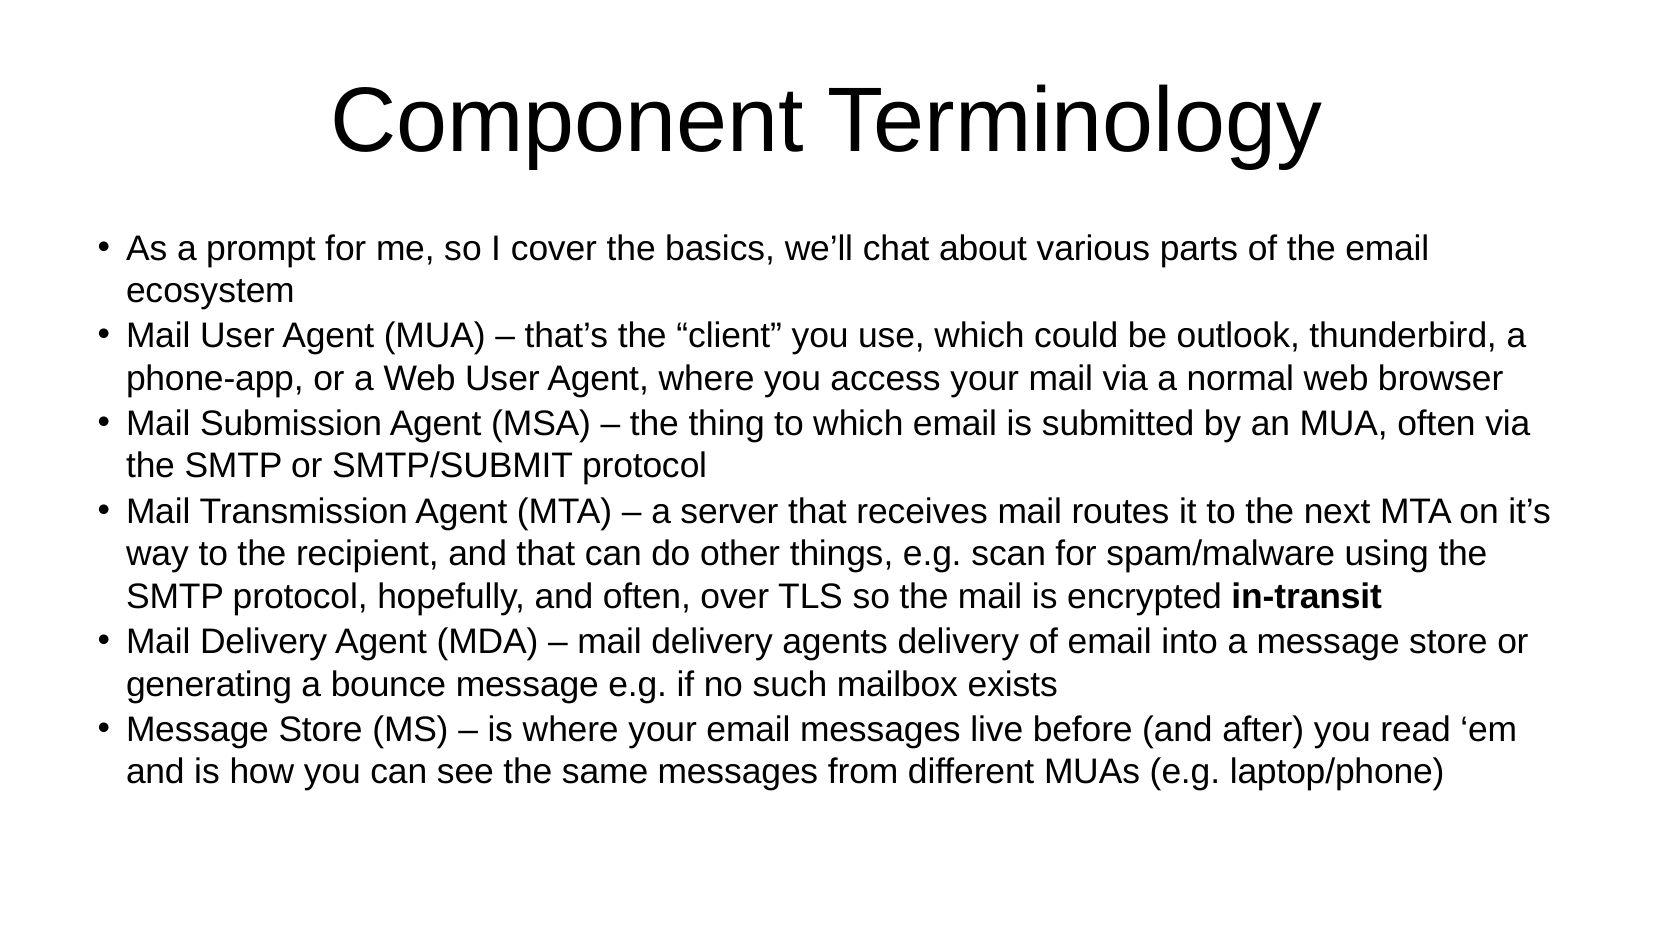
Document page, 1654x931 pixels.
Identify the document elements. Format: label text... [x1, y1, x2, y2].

list As a prompt for me, so I cover the basics, we’ll chat about various parts of the email ecosystem Mail User Agent (MUA) – that’s the “client” you use, which could be outlook, thunderbird, a phone-app, or a Web User Agent, where you access your mail via a normal web browser Mail Submission Agent (MSA) – the thing to which email is submitted by an MUA, often via the SMTP or SMTP/SUBMIT protocol Mail Transmission Agent (MTA) – a server that receives mail routes it to the next MTA on it’s way to the recipient, and that can do other things, e.g. scan for spam/malware using the SMTP protocol, hopefully, and often, over TLS so the mail is encrypted in-transit Mail Delivery Agent (MDA) – mail delivery agents delivery of email into a message store or generating a bounce message e.g. if no such mailbox exists Message Store (MS) – is where your email messages live before (and after) you read ‘em and is how you can see the same messages from different MUAs (e.g. laptop/phone) [82, 217, 1571, 886]
title Component Terminology [82, 37, 1571, 193]
